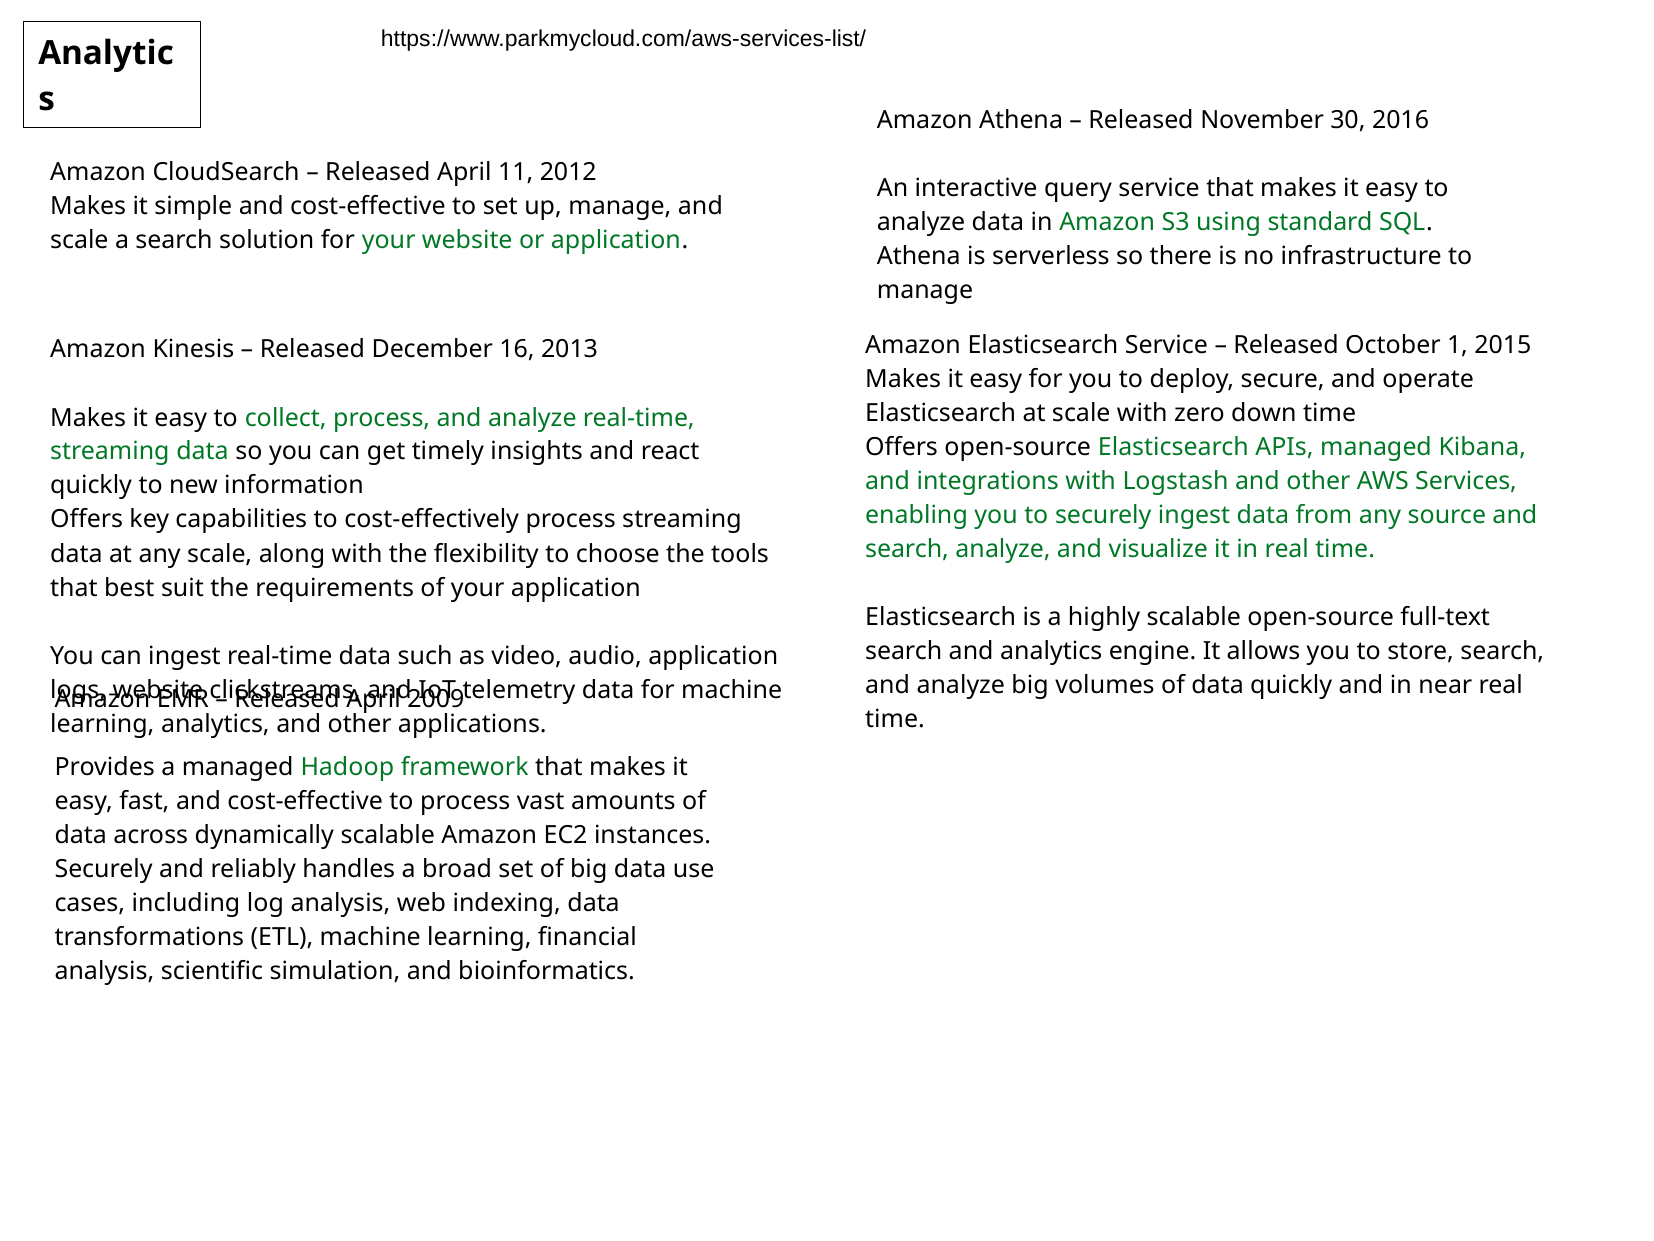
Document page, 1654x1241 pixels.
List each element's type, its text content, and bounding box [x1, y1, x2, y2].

text_box https://www.parkmycloud.com/aws-services-list/ [366, 18, 989, 60]
text_box Amazon CloudSearch – Released April 11, 2012 Makes it simple and cost-effective to set up, manage, and scale a search solution for your website or application. [35, 146, 756, 290]
text_box Amazon EMR – Released April 2009 Provides a managed Hadoop framework that makes it easy, fast, and cost-effective to process vast amounts of data across dynamically scalable Amazon EC2 instances. Securely and reliably handles a broad set of big data use cases, including log analysis, web indexing, data transformations (ETL), machine learning, financial analysis, scientific simulation, and bioinformatics. [39, 673, 733, 944]
text_box Analytics [23, 21, 201, 71]
text_box Amazon Elasticsearch Service – Released October 1, 2015 Makes it easy for you to deploy, secure, and operate Elasticsearch at scale with zero down time Offers open-source Elasticsearch APIs, managed Kibana, and integrations with Logstash and other AWS Services, enabling you to securely ingest data from any source and search, analyze, and visualize it in real time. Elasticsearch is a highly scalable open-source full-text search and analytics engine. It allows you to store, search, and analyze big volumes of data quickly and in near real time. [850, 318, 1584, 615]
text_box Amazon Athena – Released November 30, 2016 An interactive query service that makes it easy to analyze data in Amazon S3 using standard SQL. Athena is serverless so there is no infrastructure to manage [862, 94, 1548, 267]
text_box Amazon Kinesis – Released December 16, 2013 Makes it easy to collect, process, and analyze real-time, streaming data so you can get timely insights and react quickly to new information Offers key capabilities to cost-effectively process streaming data at any scale, along with the flexibility to choose the tools that best suit the requirements of your application You can ingest real-time data such as video, audio, application logs, website clickstreams, and IoT telemetry data for machine learning, analytics, and other applications. [35, 289, 804, 638]
